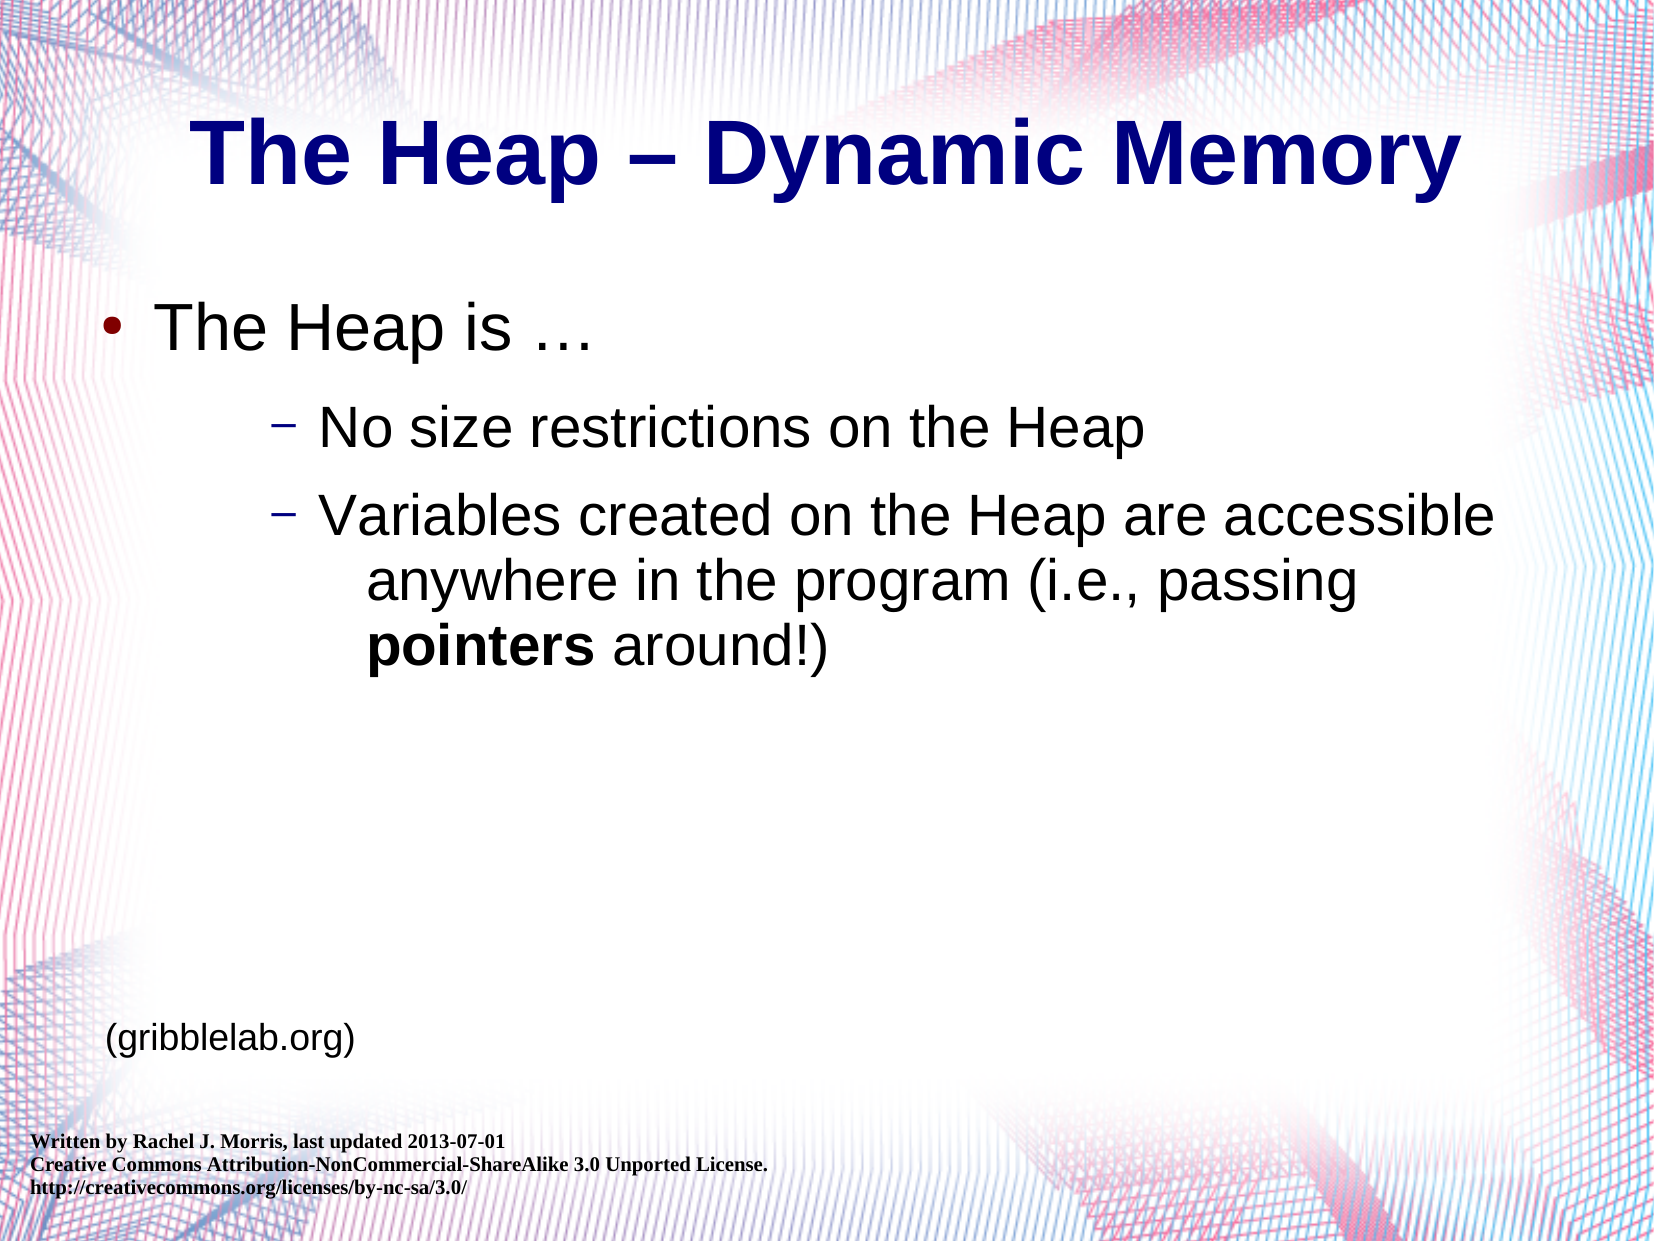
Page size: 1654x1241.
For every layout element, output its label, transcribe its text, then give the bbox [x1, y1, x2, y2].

picture [0, 0, 1654, 1241]
title The Heap – Dynamic Memory [82, 49, 1571, 257]
list The Heap is … No size restrictions on the Heap Variables created on the Heap are accessible anywhere in the program (i.e., passing pointers around!) [82, 290, 1571, 1010]
text_box (gribblelab.org) [90, 1009, 1561, 1067]
